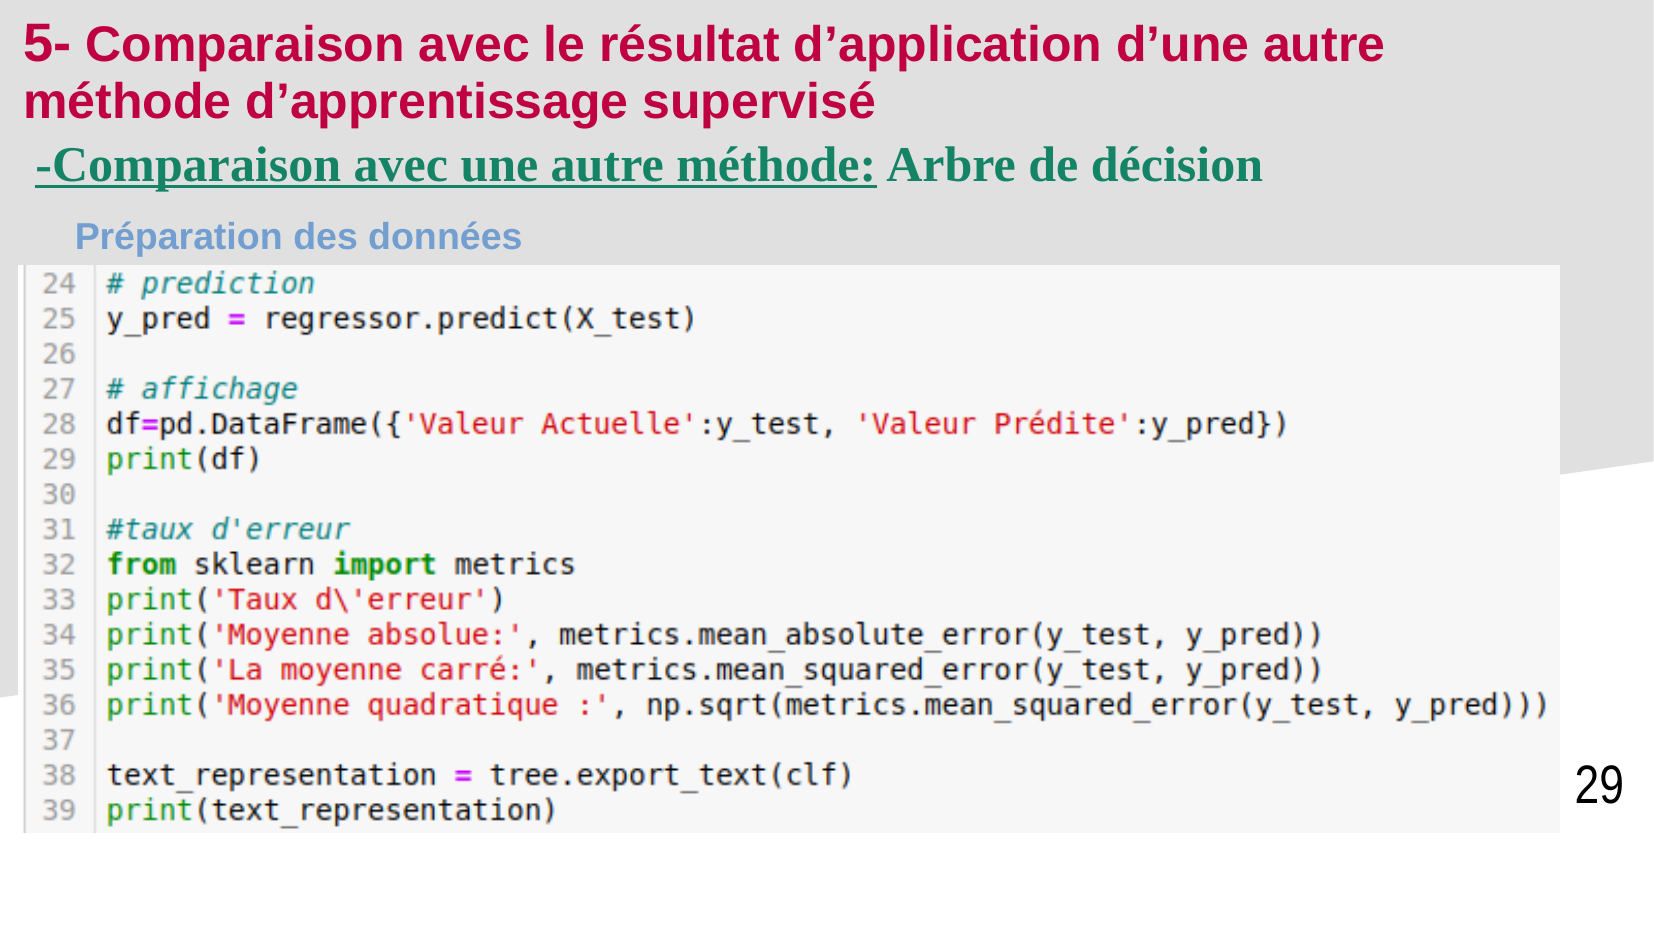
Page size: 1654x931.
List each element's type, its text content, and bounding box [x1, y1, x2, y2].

picture [18, 265, 1560, 833]
text_box Préparation des données [21, 208, 577, 266]
title 5- Comparaison avec le résultat d’application d’une autre méthode d’apprentissage supervisé [23, 11, 1607, 130]
text_box -Comparaison avec une autre méthode: Arbre de décision [35, 129, 1607, 249]
